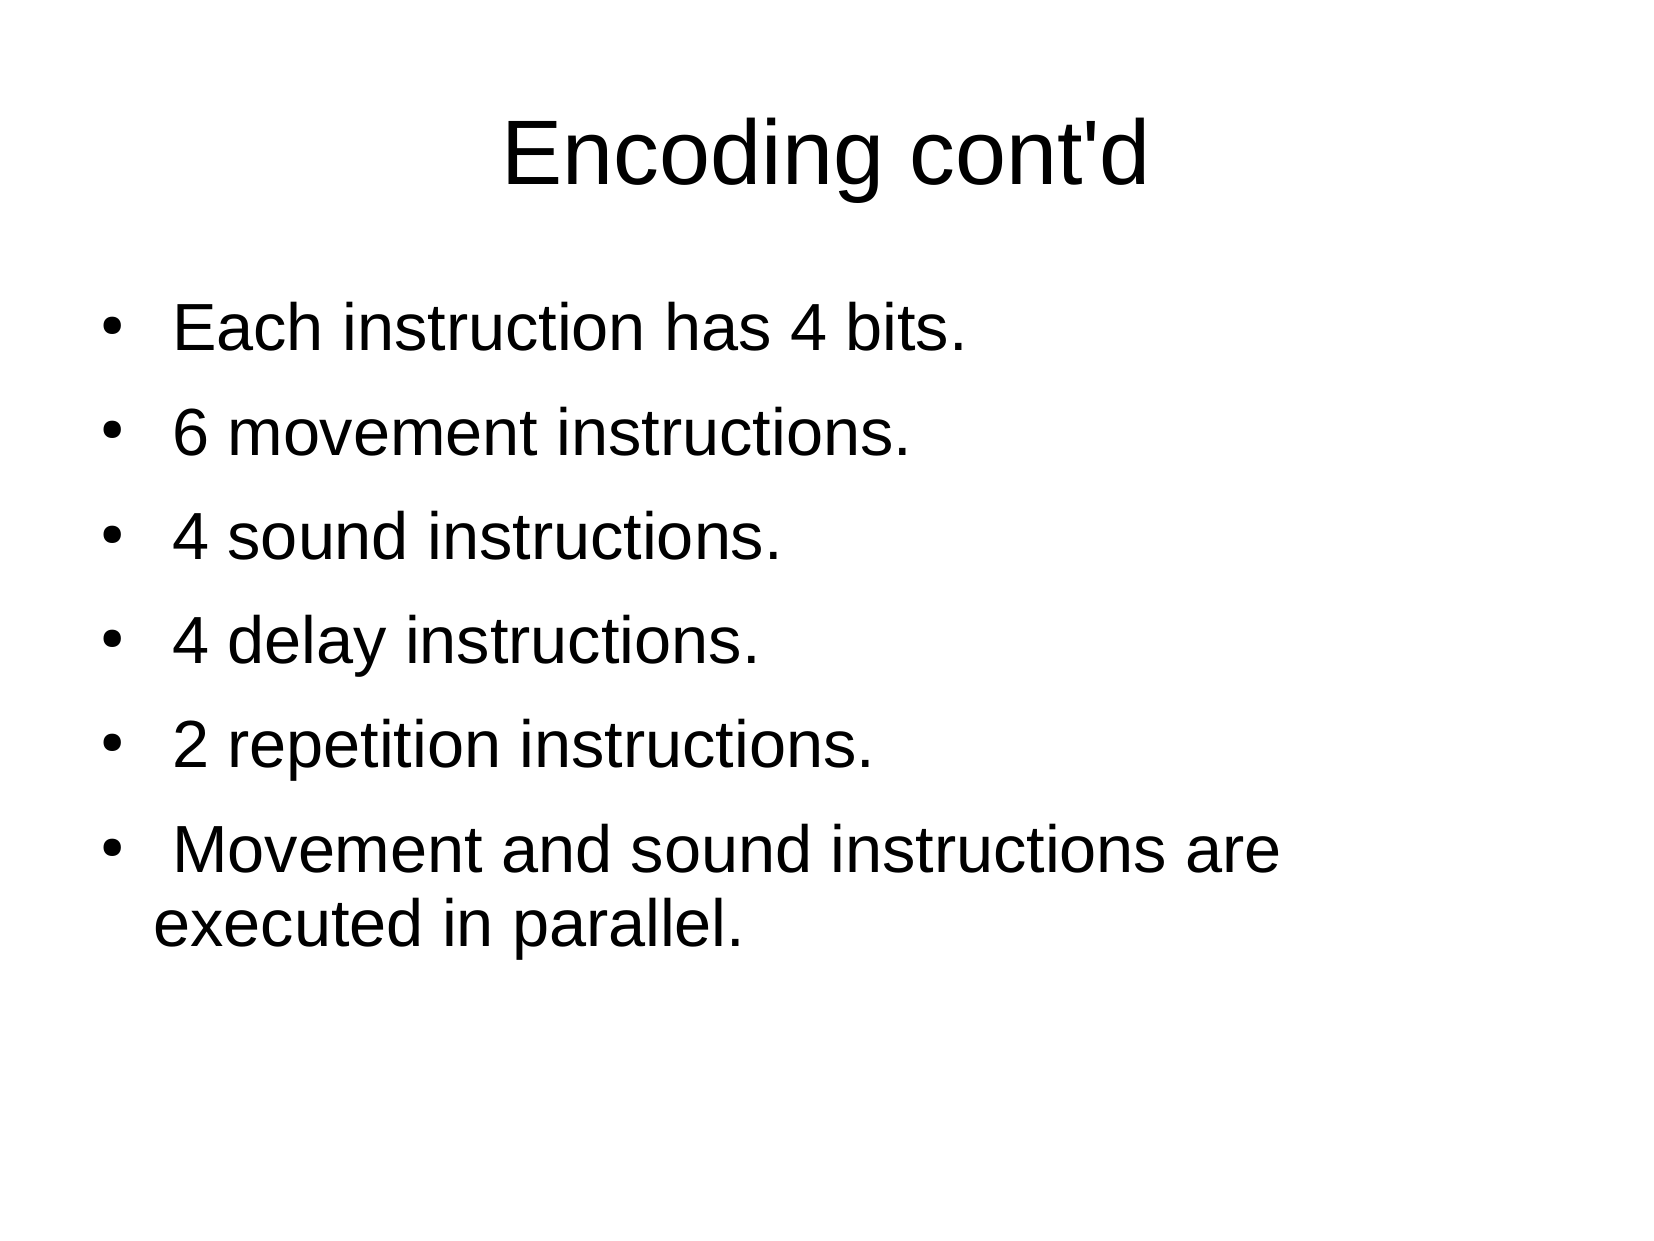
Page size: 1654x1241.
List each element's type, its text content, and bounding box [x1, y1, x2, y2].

title Encoding cont'd [82, 49, 1571, 257]
list Each instruction has 4 bits. 6 movement instructions. 4 sound instructions. 4 delay instructions. 2 repetition instructions. Movement and sound instructions are executed in parallel. [82, 290, 1571, 1109]
